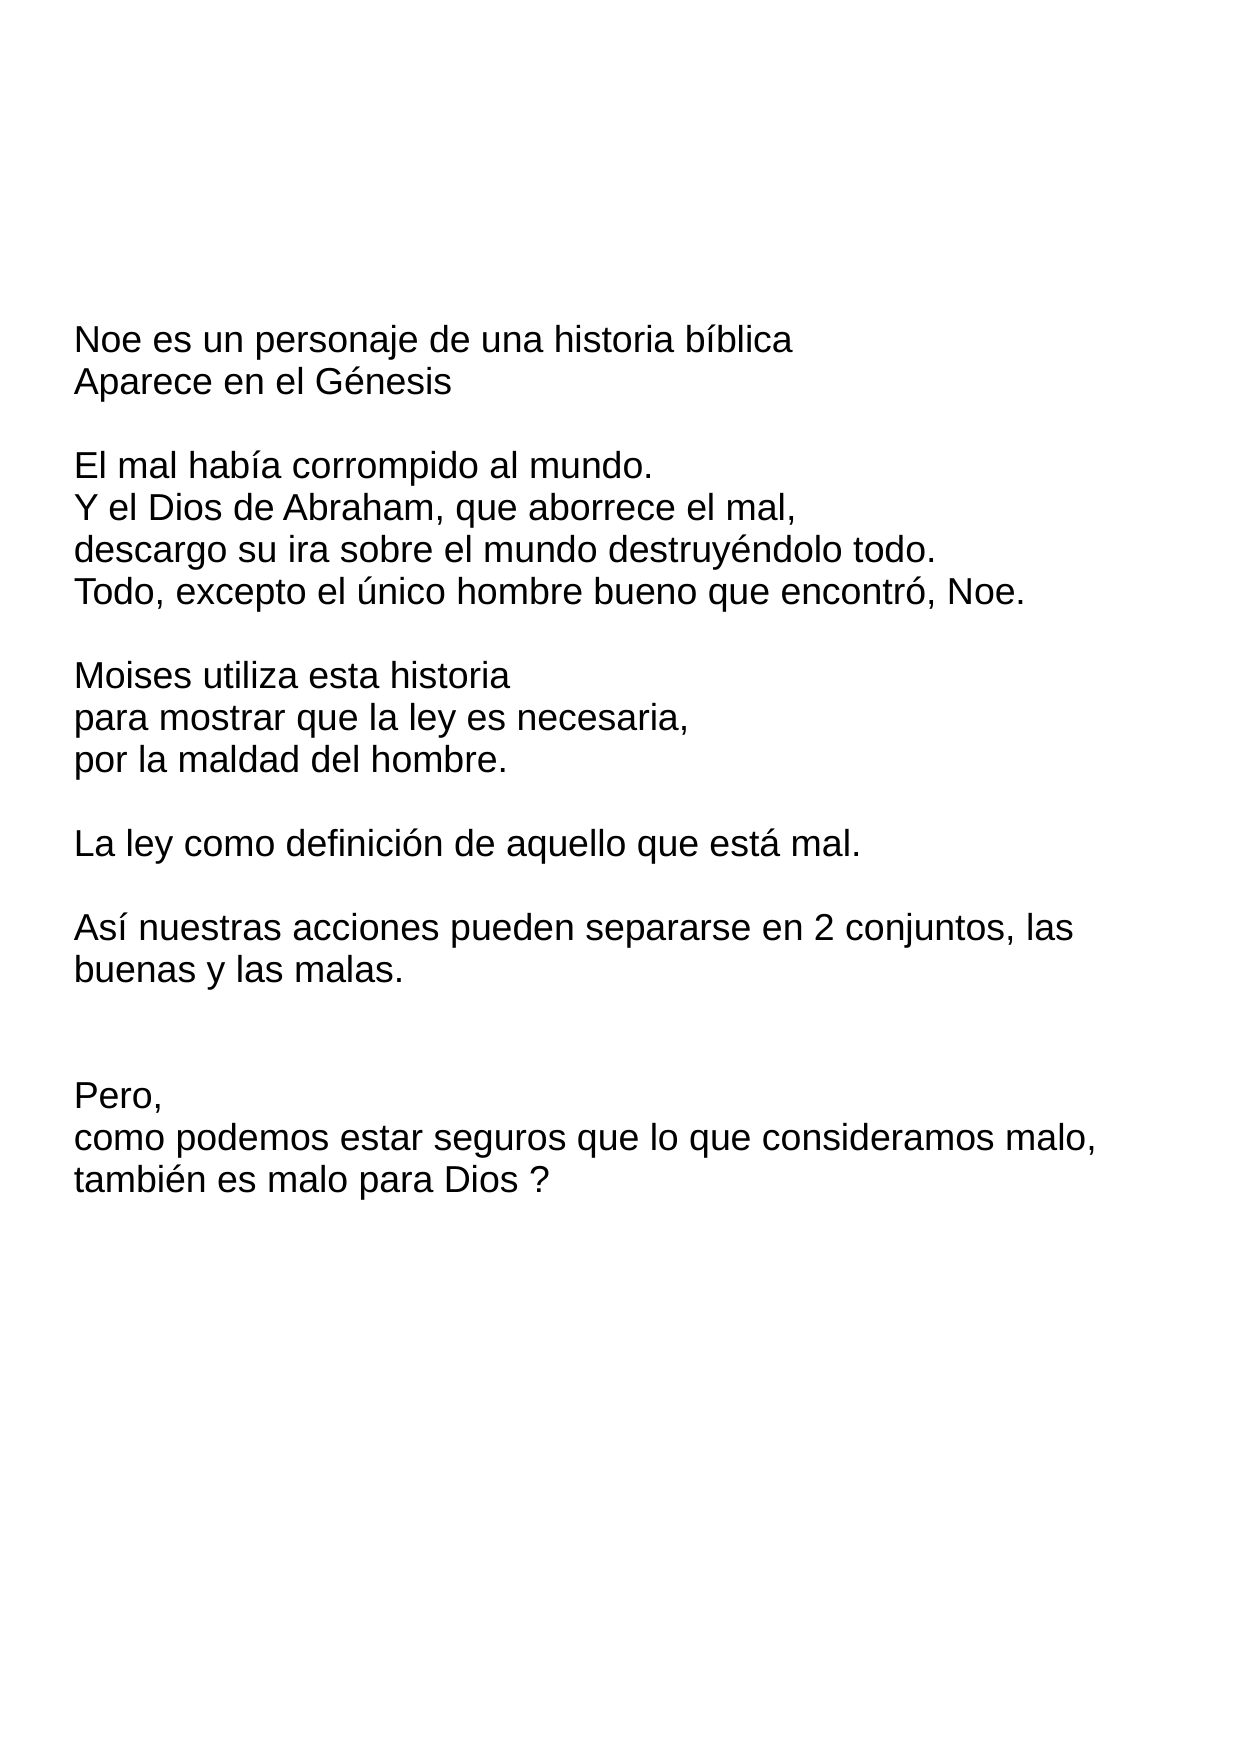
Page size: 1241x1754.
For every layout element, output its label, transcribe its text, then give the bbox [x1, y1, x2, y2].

text_box Noe es un personaje de una historia bíblica Aparece en el Génesis El mal había corrompido al mundo. Y el Dios de Abraham, que aborrece el mal, descargo su ira sobre el mundo destruyéndolo todo. Todo, excepto el único hombre bueno que encontró, Noe. Moises utiliza esta historia para mostrar que la ley es necesaria, por la maldad del hombre. La ley como definición de aquello que está mal. Así nuestras acciones pueden separarse en 2 conjuntos, las buenas y las malas. Pero, como podemos estar seguros que lo que consideramos malo, también es malo para Dios ? [59, 59, 1146, 1670]
